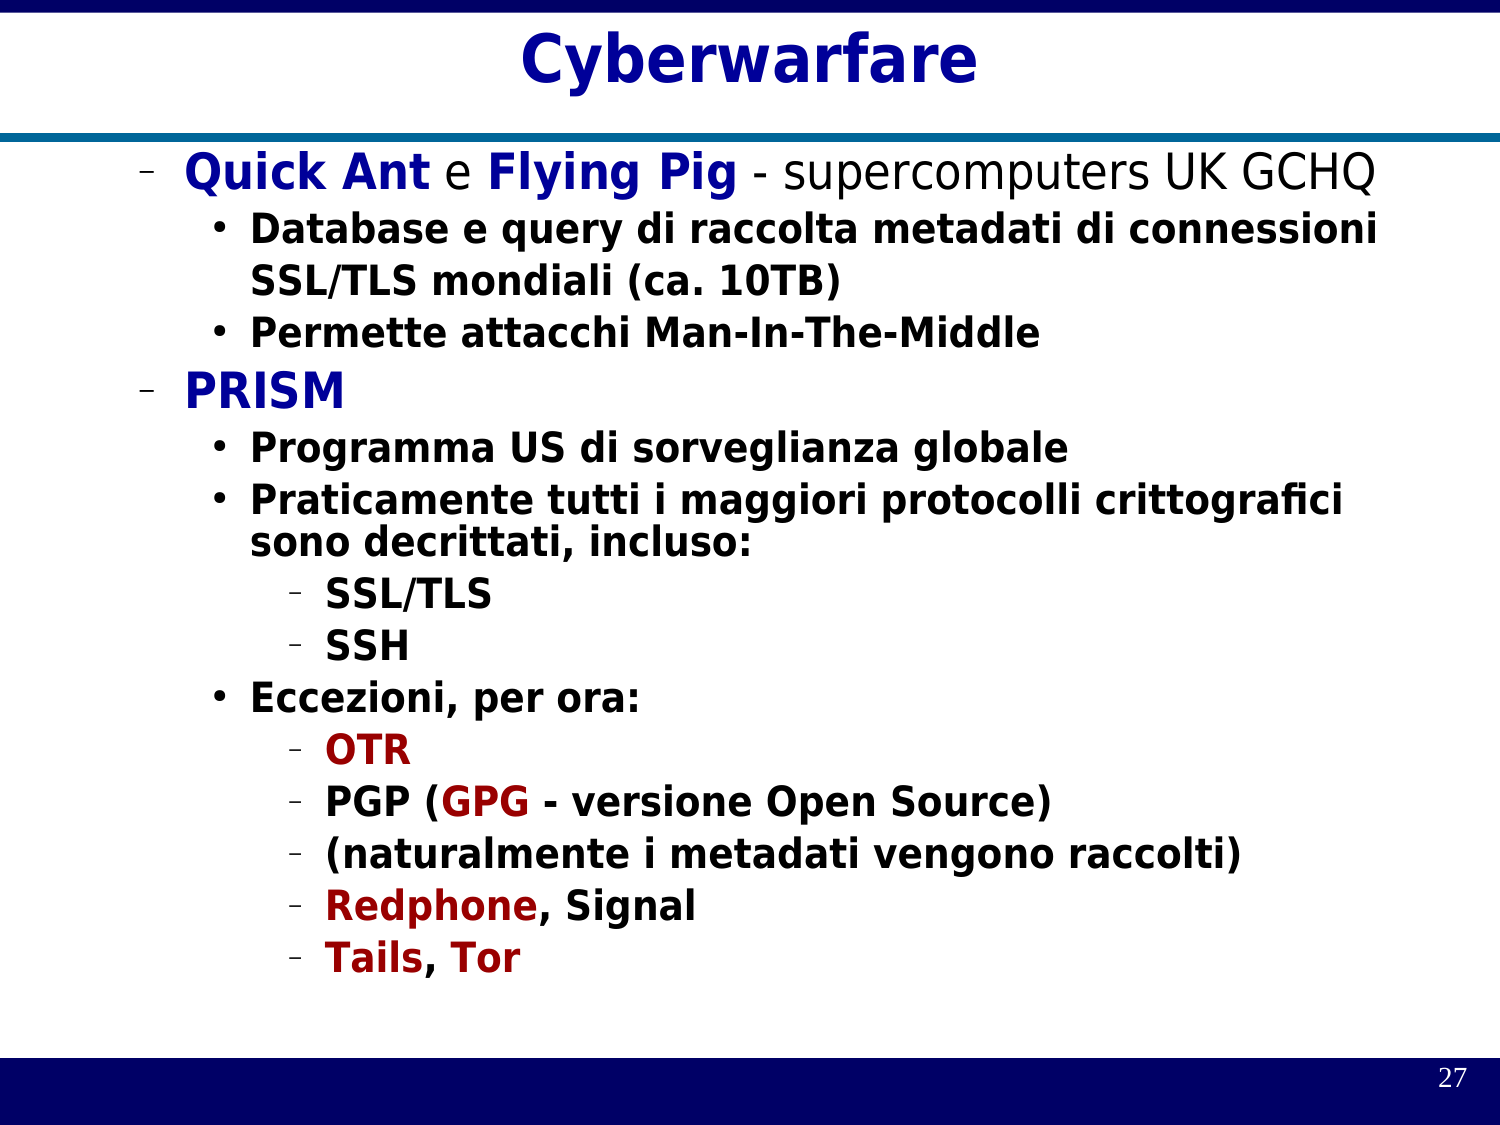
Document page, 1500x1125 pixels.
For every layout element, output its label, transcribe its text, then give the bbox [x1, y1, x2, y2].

list Quick Ant e Flying Pig - supercomputers UK GCHQ Database e query di raccolta metadati di connessioni SSL/TLS mondiali (ca. 10TB) Permette attacchi Man-In-The-Middle PRISM Programma US di sorveglianza globale Praticamente tutti i maggiori protocolli crittografici sono decrittati, incluso: SSL/TLS SSH Eccezioni, per ora: OTR PGP (GPG - versione Open Source) (naturalmente i metadati vengono raccolti) Redphone, Signal Tails, Tor [62, 150, 1438, 1125]
title Cyberwarfare [62, 0, 1438, 126]
